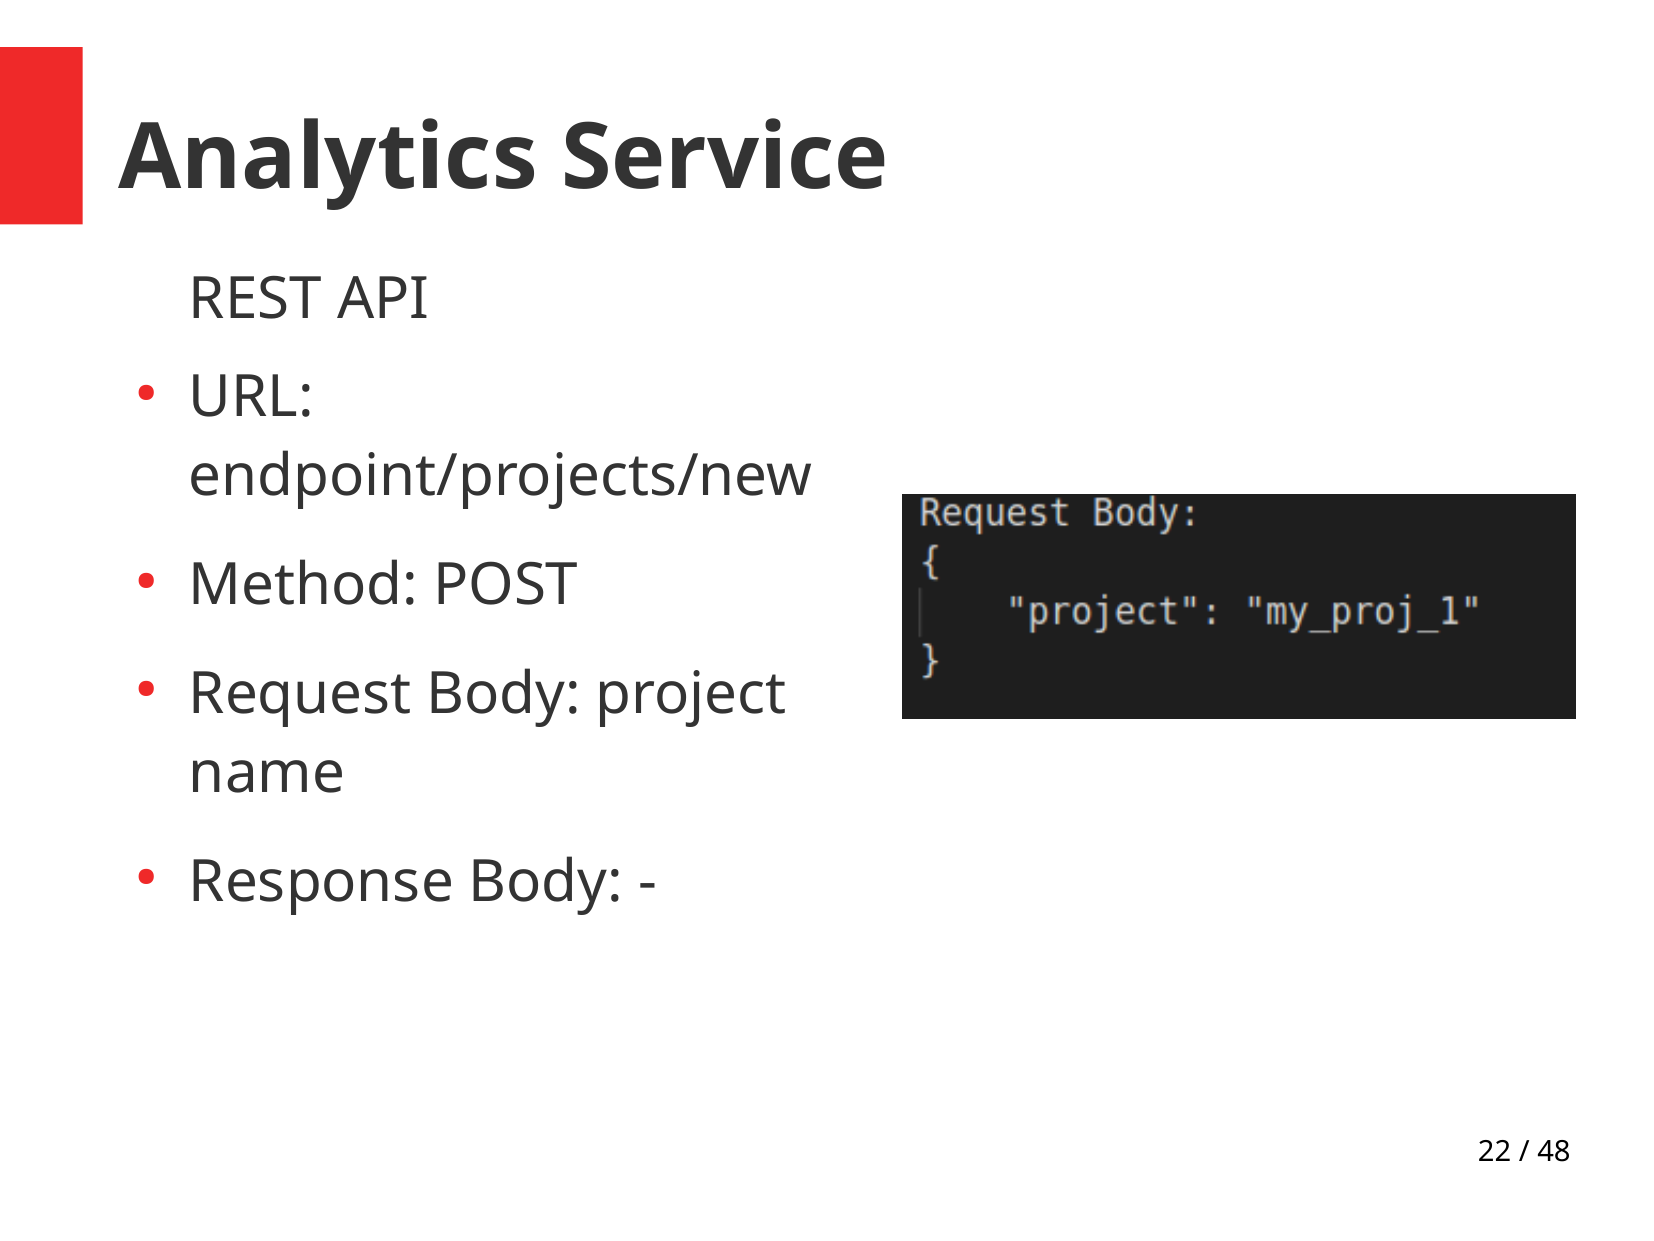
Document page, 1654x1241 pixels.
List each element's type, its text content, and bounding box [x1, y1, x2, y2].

picture [902, 494, 1576, 719]
title Analytics Service [118, 49, 1571, 257]
list URL: endpoint/projects/new Method: POST Request Body: project name Response Body: - [118, 354, 946, 1216]
list REST API [118, 256, 721, 353]
